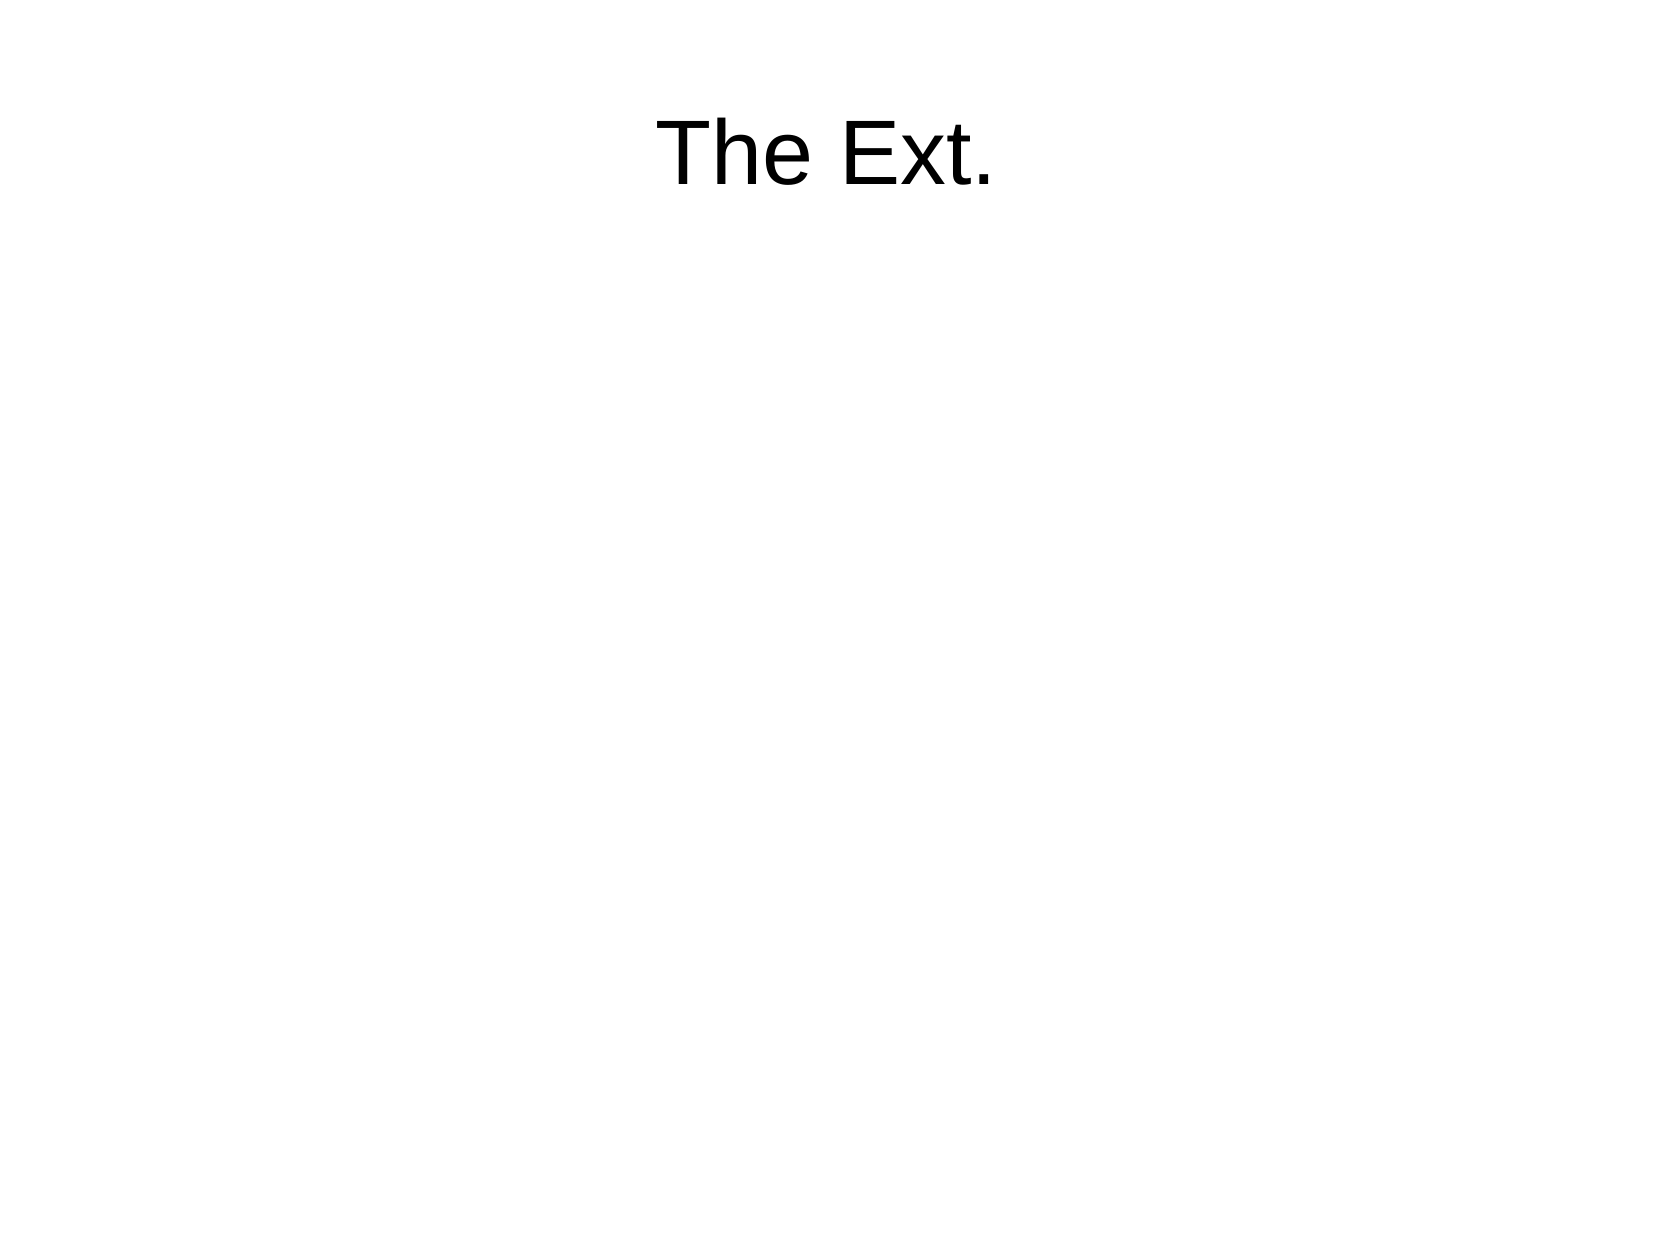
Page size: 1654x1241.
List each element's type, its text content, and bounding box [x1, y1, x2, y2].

title The Ext. [82, 49, 1571, 257]
